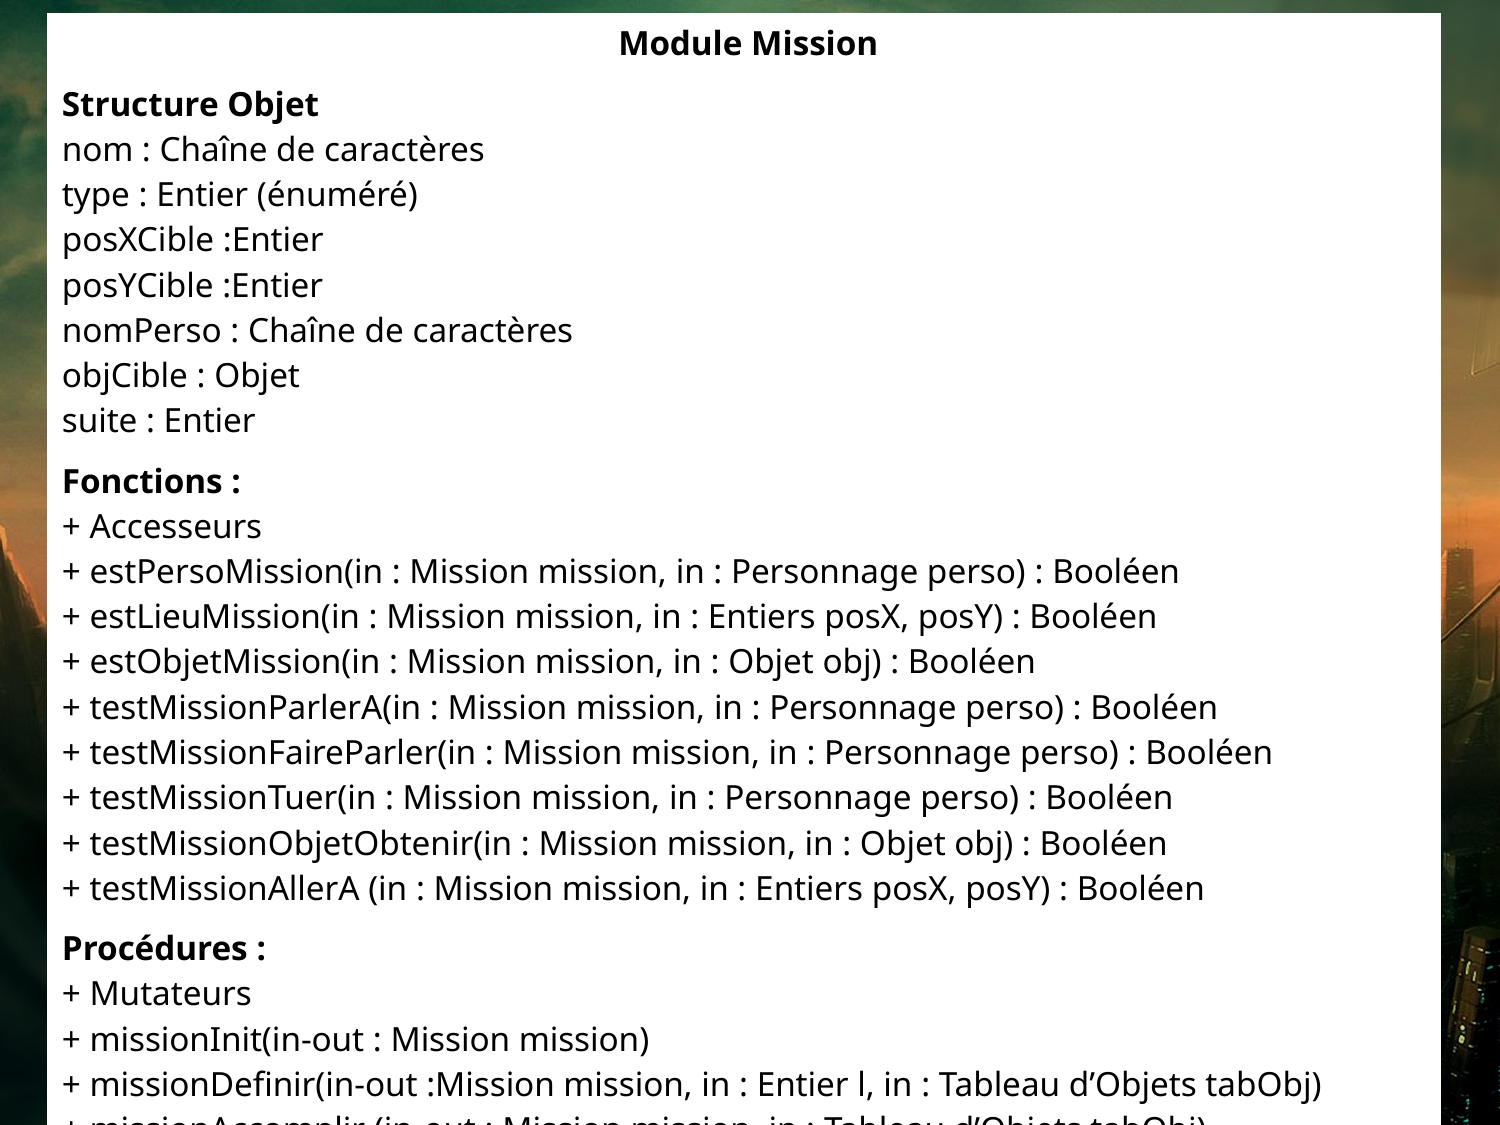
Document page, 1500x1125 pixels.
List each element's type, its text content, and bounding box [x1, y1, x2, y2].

table_cell Fonctions : + Accesseurs + estPersoMission(in : Mission mission, in : Personnage perso) : Booléen + estLieuMission(in : Mission mission, in : Entiers posX, posY) : Booléen + estObjetMission(in : Mission mission, in : Objet obj) : Booléen + testMissionParlerA(in : Mission mission, in : Personnage perso) : Booléen + testMissionFaireParler(in : Mission mission, in : Personnage perso) : Booléen + testMissionTuer(in : Mission mission, in : Personnage perso) : Booléen + testMissionObjetObtenir(in : Mission mission, in : Objet obj) : Booléen + testMissionAllerA (in : Mission mission, in : Entiers posX, posY) : Booléen [47, 450, 1441, 917]
table_cell Procédures : + Mutateurs + missionInit(in-out : Mission mission) + missionDefinir(in-out :Mission mission, in : Entier l, in : Tableau d’Objets tabObj) + missionAccomplir (in-out : Mission mission, in : Tableau d’Objets tabObj) + missionCopie(in-out : Mission mission1, in : Mission mission2) [47, 917, 1441, 1125]
table_header Module Mission [47, 13, 1441, 73]
picture [0, 0, 1500, 1125]
table_cell Structure Objet nom : Chaîne de caractères type : Entier (énuméré) posXCible :Entier posYCible :Entier nomPerso : Chaîne de caractères objCible : Objet suite : Entier [47, 73, 1441, 450]
